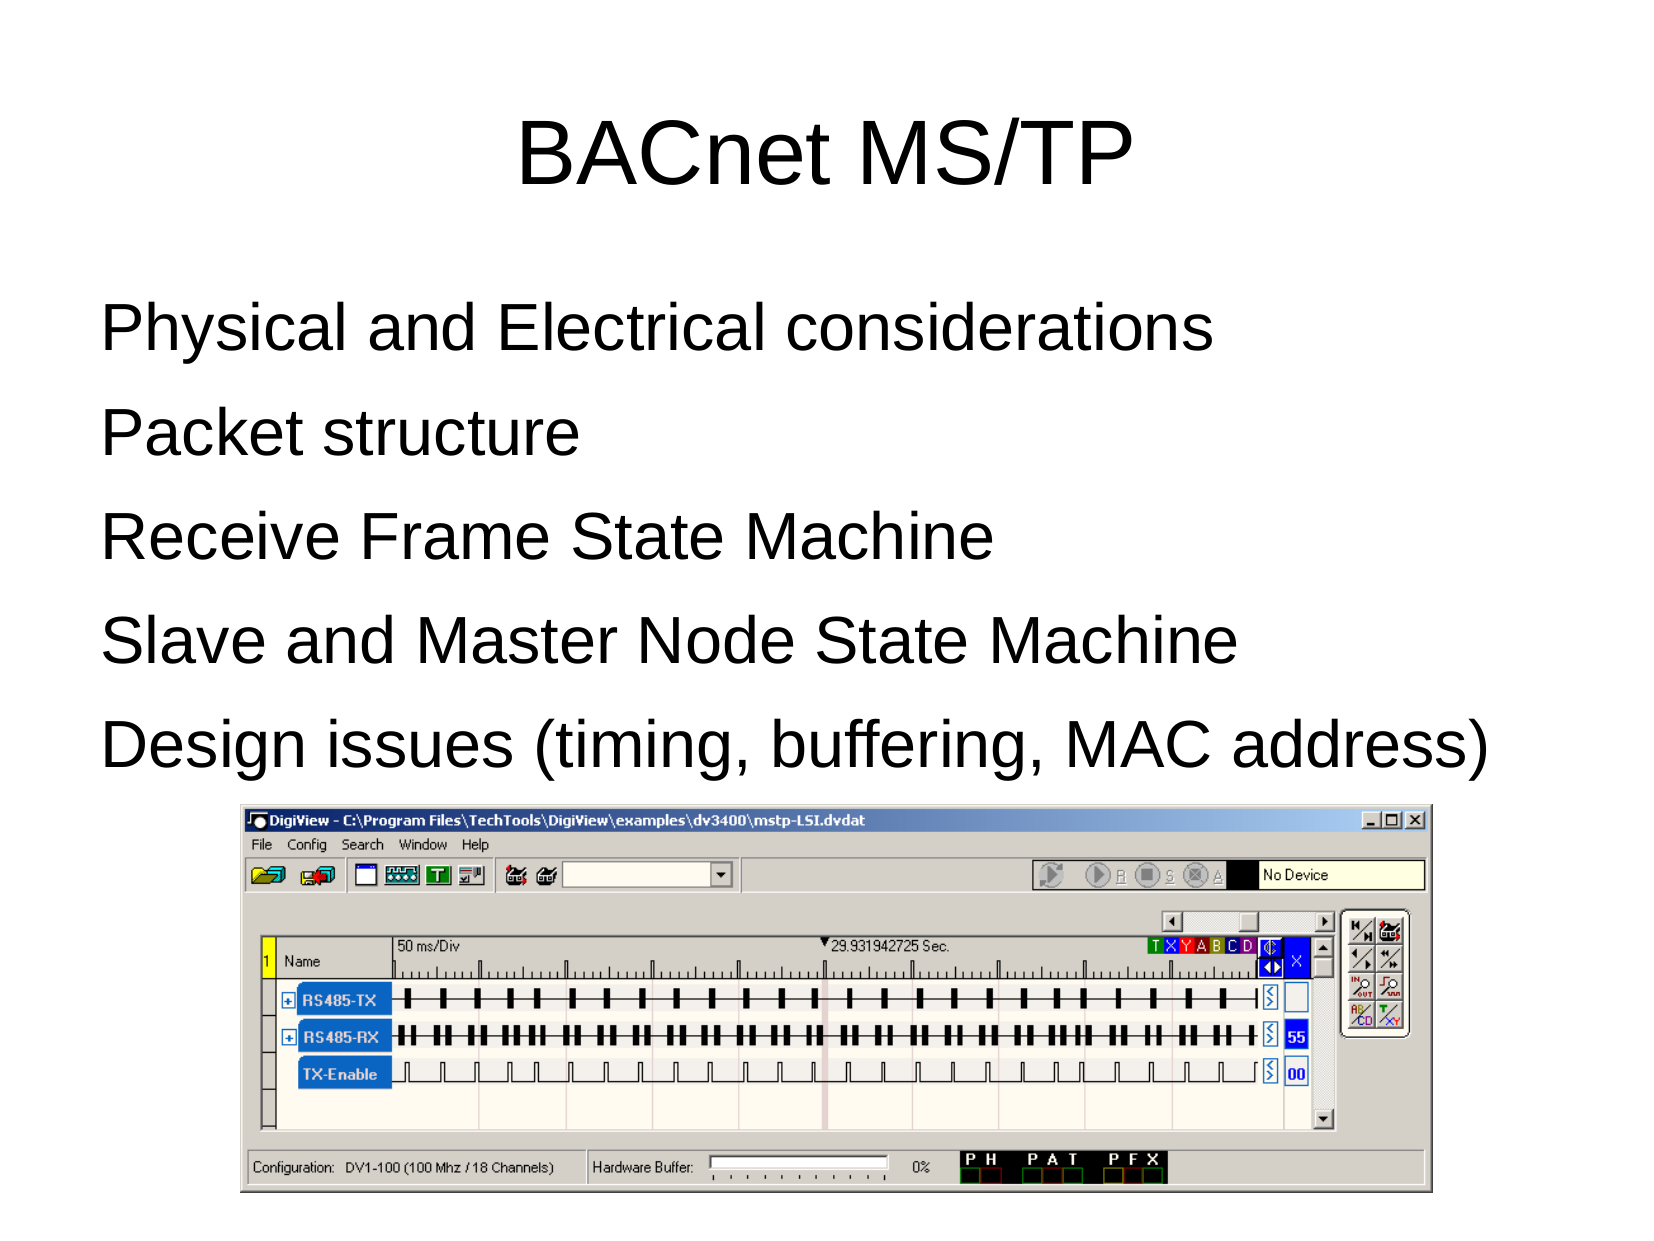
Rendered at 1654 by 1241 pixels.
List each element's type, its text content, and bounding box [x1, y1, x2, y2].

title BACnet MS/TP [82, 49, 1571, 257]
picture [240, 804, 1433, 1193]
list Physical and Electrical considerations Packet structure Receive Frame State Machine Slave and Master Node State Machine Design issues (timing, buffering, MAC address) [82, 290, 1571, 1094]
